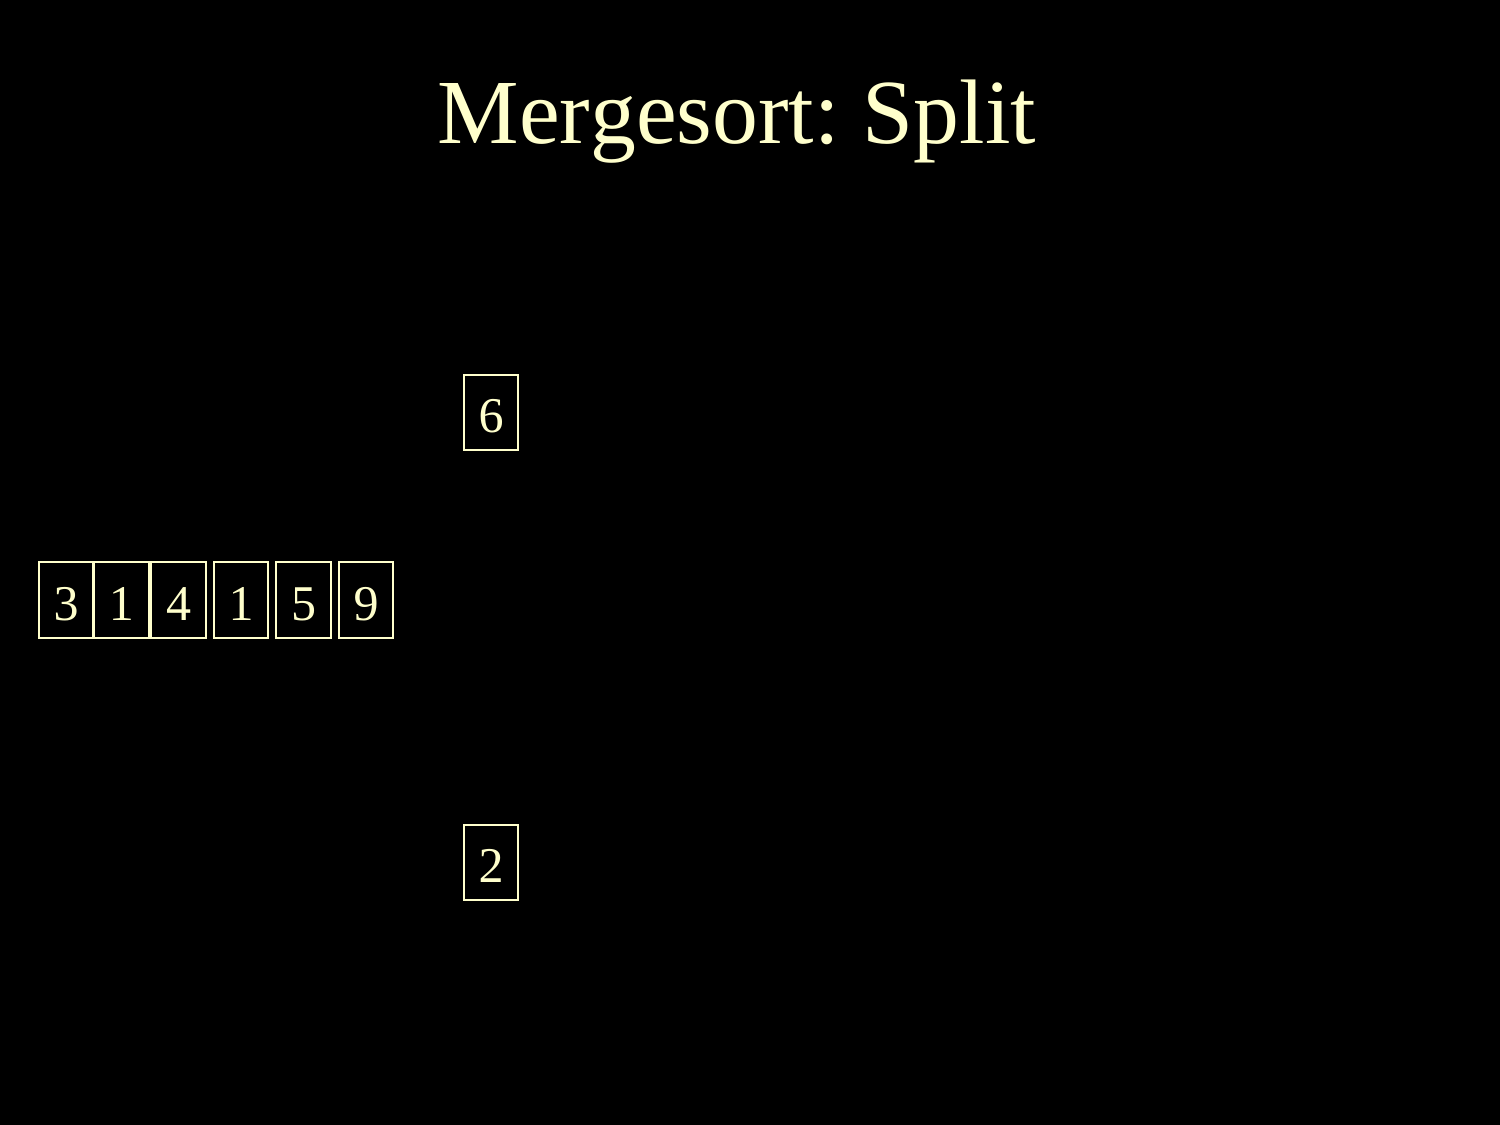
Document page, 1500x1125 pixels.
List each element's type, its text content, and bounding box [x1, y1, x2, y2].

text_box 4 [151, 562, 206, 638]
text_box 1 [213, 562, 269, 638]
text_box 3 [38, 562, 93, 638]
title Mergesort: Split [8, 50, 1467, 176]
text_box 1 [93, 562, 149, 638]
text_box 2 [463, 824, 519, 901]
text_box 5 [276, 562, 331, 638]
text_box 9 [338, 562, 394, 638]
text_box 6 [463, 374, 519, 451]
